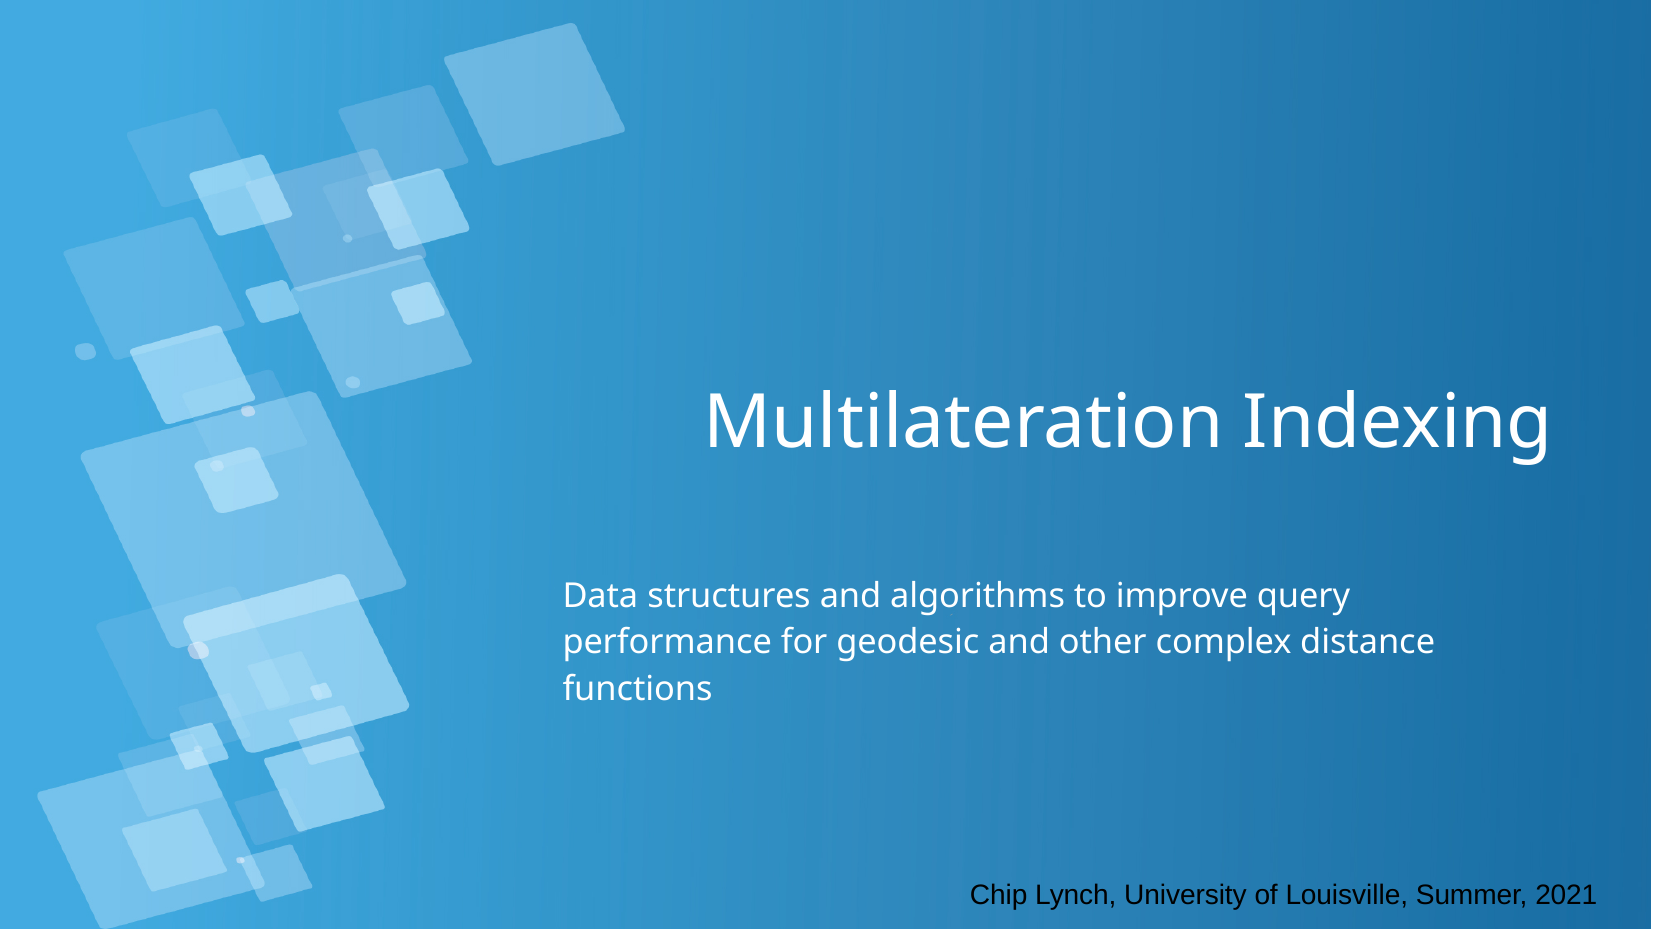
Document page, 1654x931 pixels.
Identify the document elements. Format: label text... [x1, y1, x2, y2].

text_box Chip Lynch, University of Louisville, Summer, 2021 [562, 871, 1613, 918]
subtitle Data structures and algorithms to improve query performance for geodesic and other complex distance functions [562, 465, 1554, 816]
title Multilateration Indexing [627, 350, 1554, 465]
picture [0, 0, 1651, 929]
